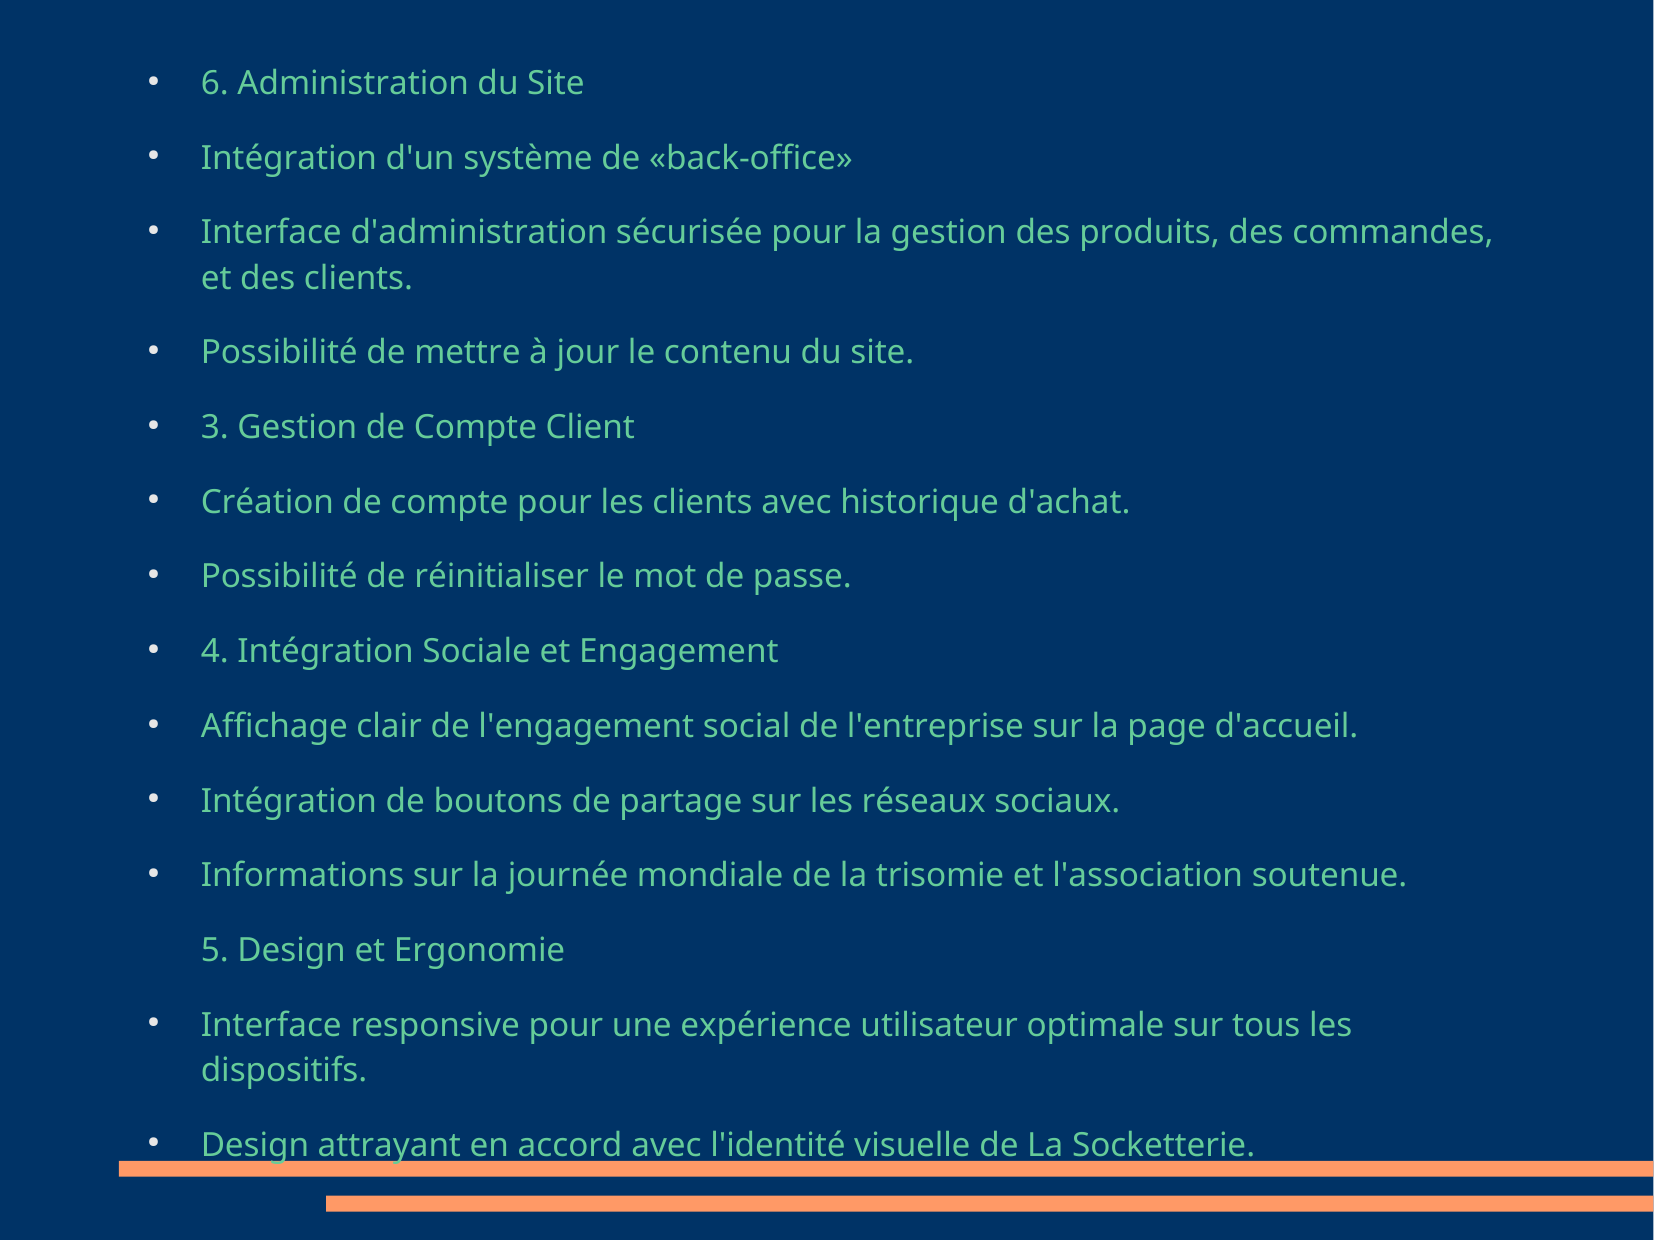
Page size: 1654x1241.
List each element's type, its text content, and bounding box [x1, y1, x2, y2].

list 6. Administration du Site Intégration d'un système de «back-office» Interface d'administration sécurisée pour la gestion des produits, des commandes, et des clients. Possibilité de mettre à jour le contenu du site. 3. Gestion de Compte Client Création de compte pour les clients avec historique d'achat. Possibilité de réinitialiser le mot de passe. 4. Intégration Sociale et Engagement Affichage clair de l'engagement social de l'entreprise sur la page d'accueil. Intégration de boutons de partage sur les réseaux sociaux. Informations sur la journée mondiale de la trisomie et l'association soutenue. 5. Design et Ergonomie Interface responsive pour une expérience utilisateur optimale sur tous les dispositifs. Design attrayant en accord avec l'identité visuelle de La Socketterie. [129, 59, 1511, 1146]
